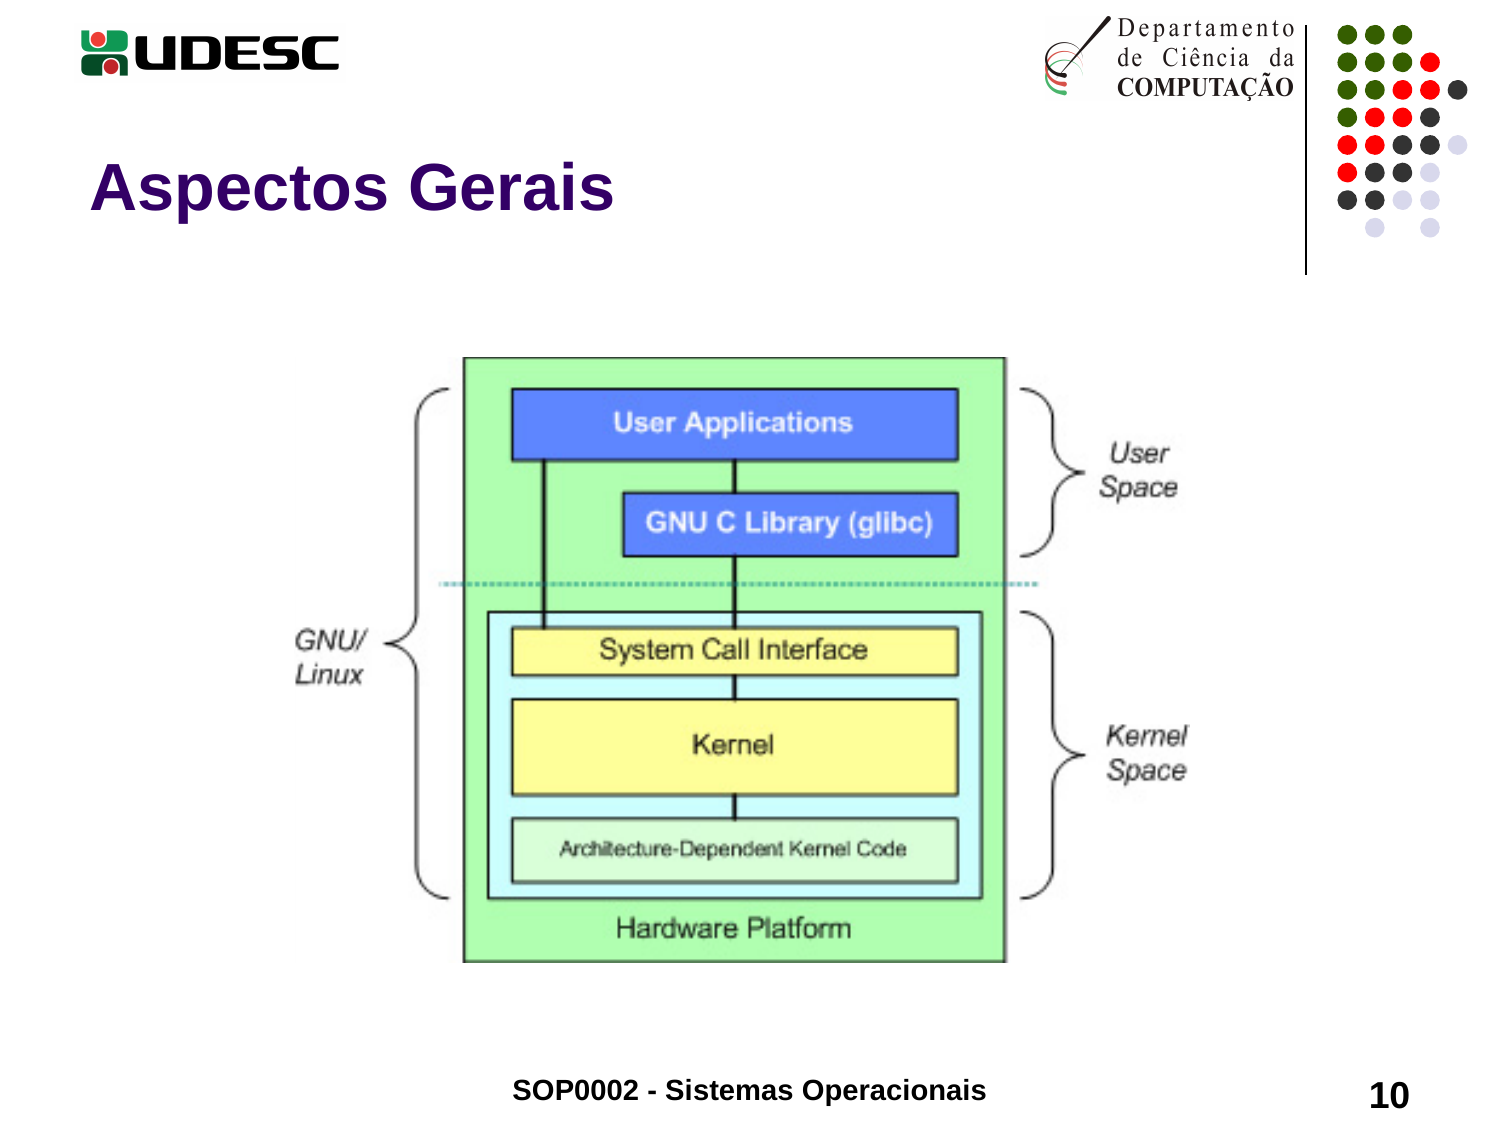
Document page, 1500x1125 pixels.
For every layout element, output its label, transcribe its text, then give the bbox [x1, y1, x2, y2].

picture [294, 357, 1190, 963]
picture [74, 23, 346, 83]
title Aspectos Gerais [74, 101, 1313, 233]
picture [1045, 16, 1294, 101]
